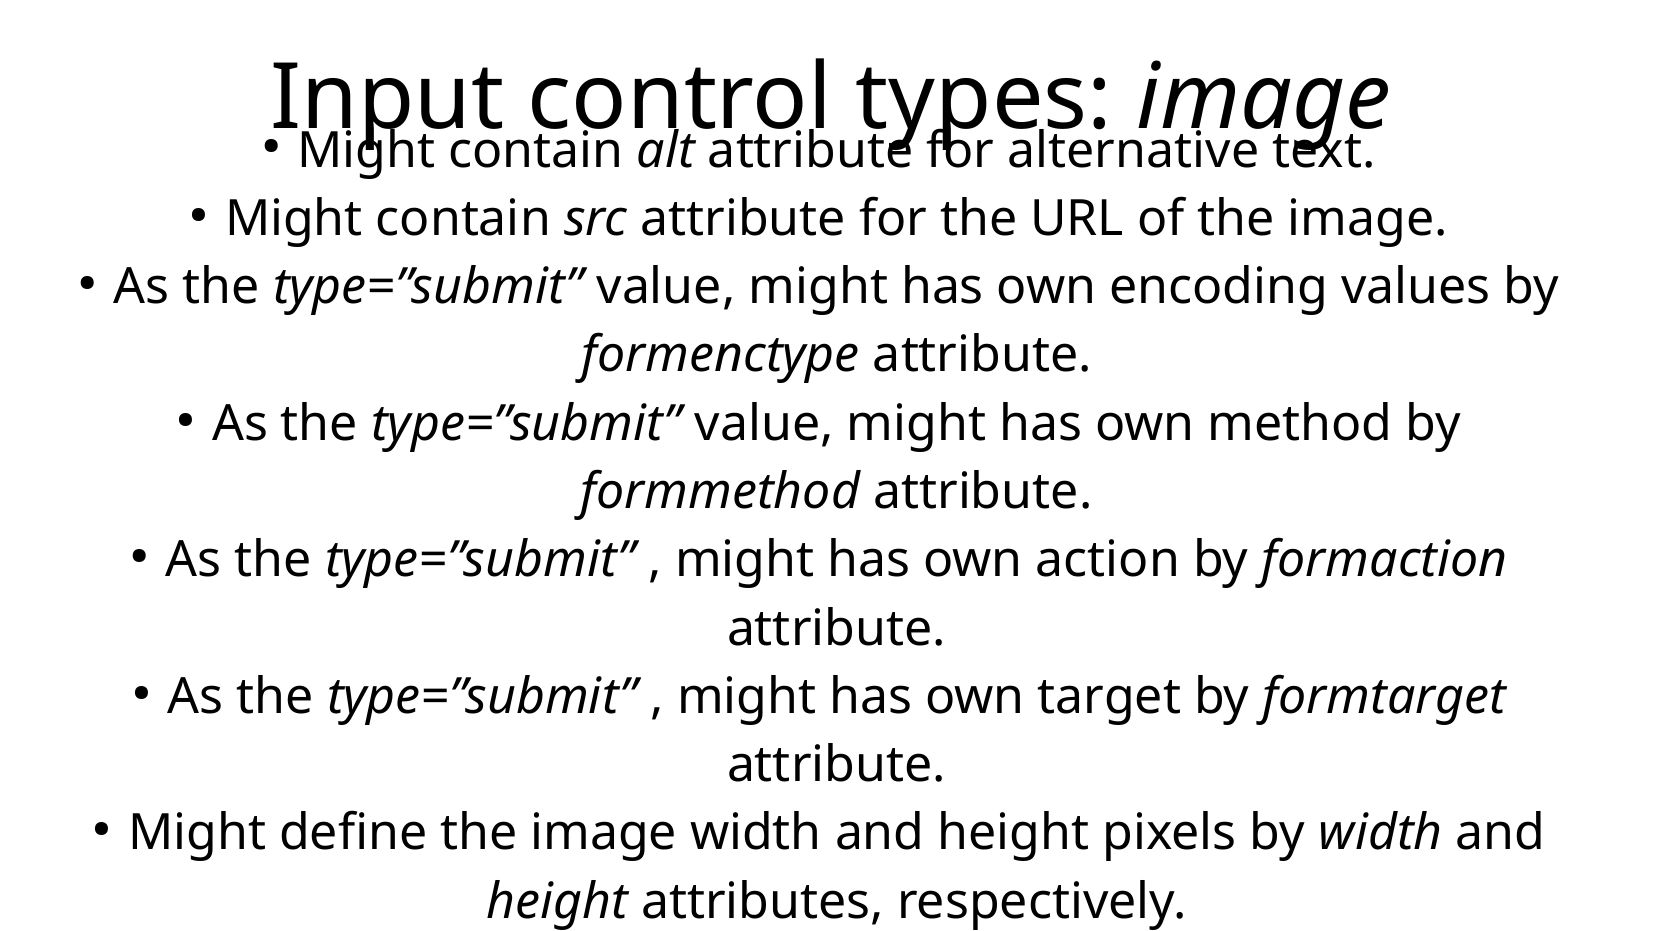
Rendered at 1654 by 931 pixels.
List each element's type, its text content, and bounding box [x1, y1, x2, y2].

title Input control types: image [86, 15, 1576, 171]
subtitle Might contain alt attribute for alternative text. Might contain src attribute for the URL of the image. As the type=”submit” value, might has own encoding values by formenctype attribute. As the type=”submit” value, might has own method by formmethod attribute. As the type=”submit” , might has own action by formaction attribute. As the type=”submit” , might has own target by formtarget attribute. Might define the image width and height pixels by width and height attributes, respectively. [75, 161, 1564, 886]
